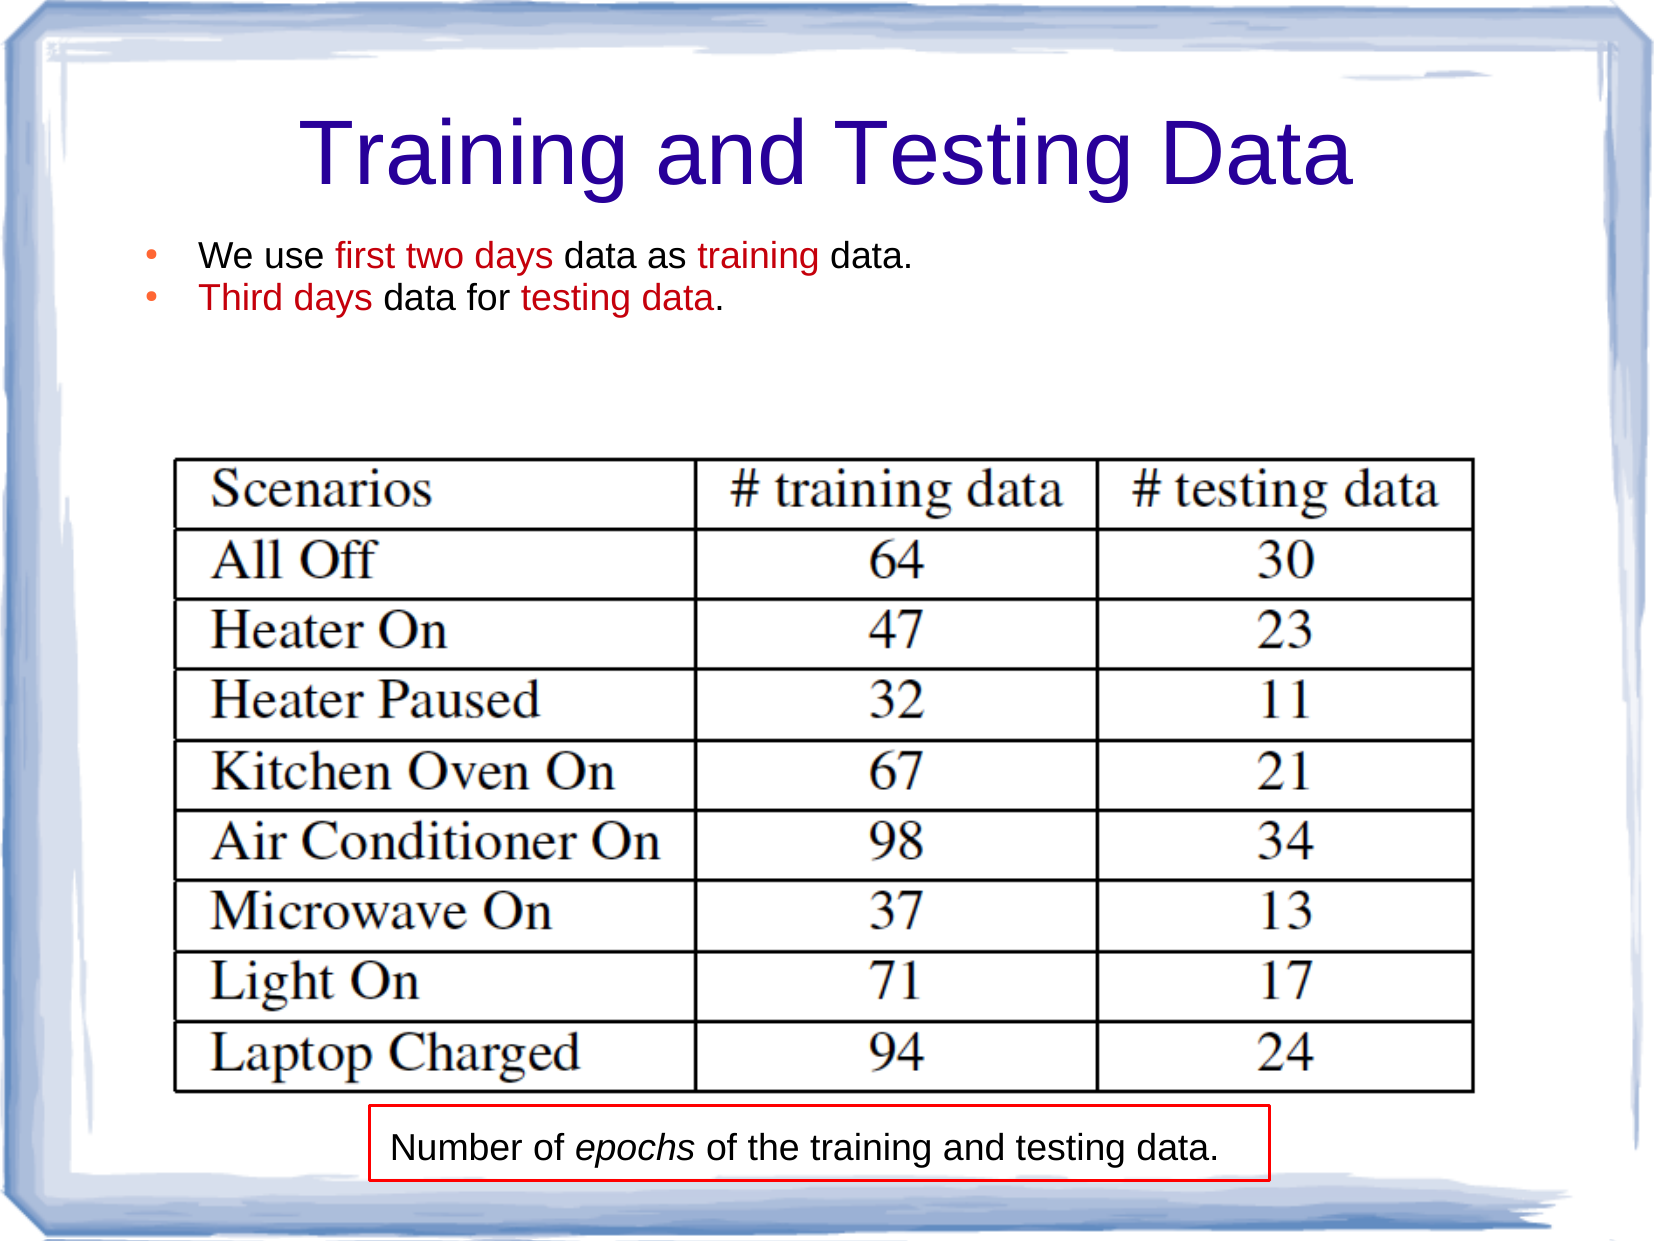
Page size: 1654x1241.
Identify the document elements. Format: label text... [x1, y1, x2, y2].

title Training and Testing Data [82, 56, 1571, 250]
text_box Number of epochs of the training and testing data. [375, 1119, 1238, 1176]
text_box We use first two days data as training data. Third days data for testing data. [112, 227, 1611, 526]
picture [0, 0, 1654, 1241]
